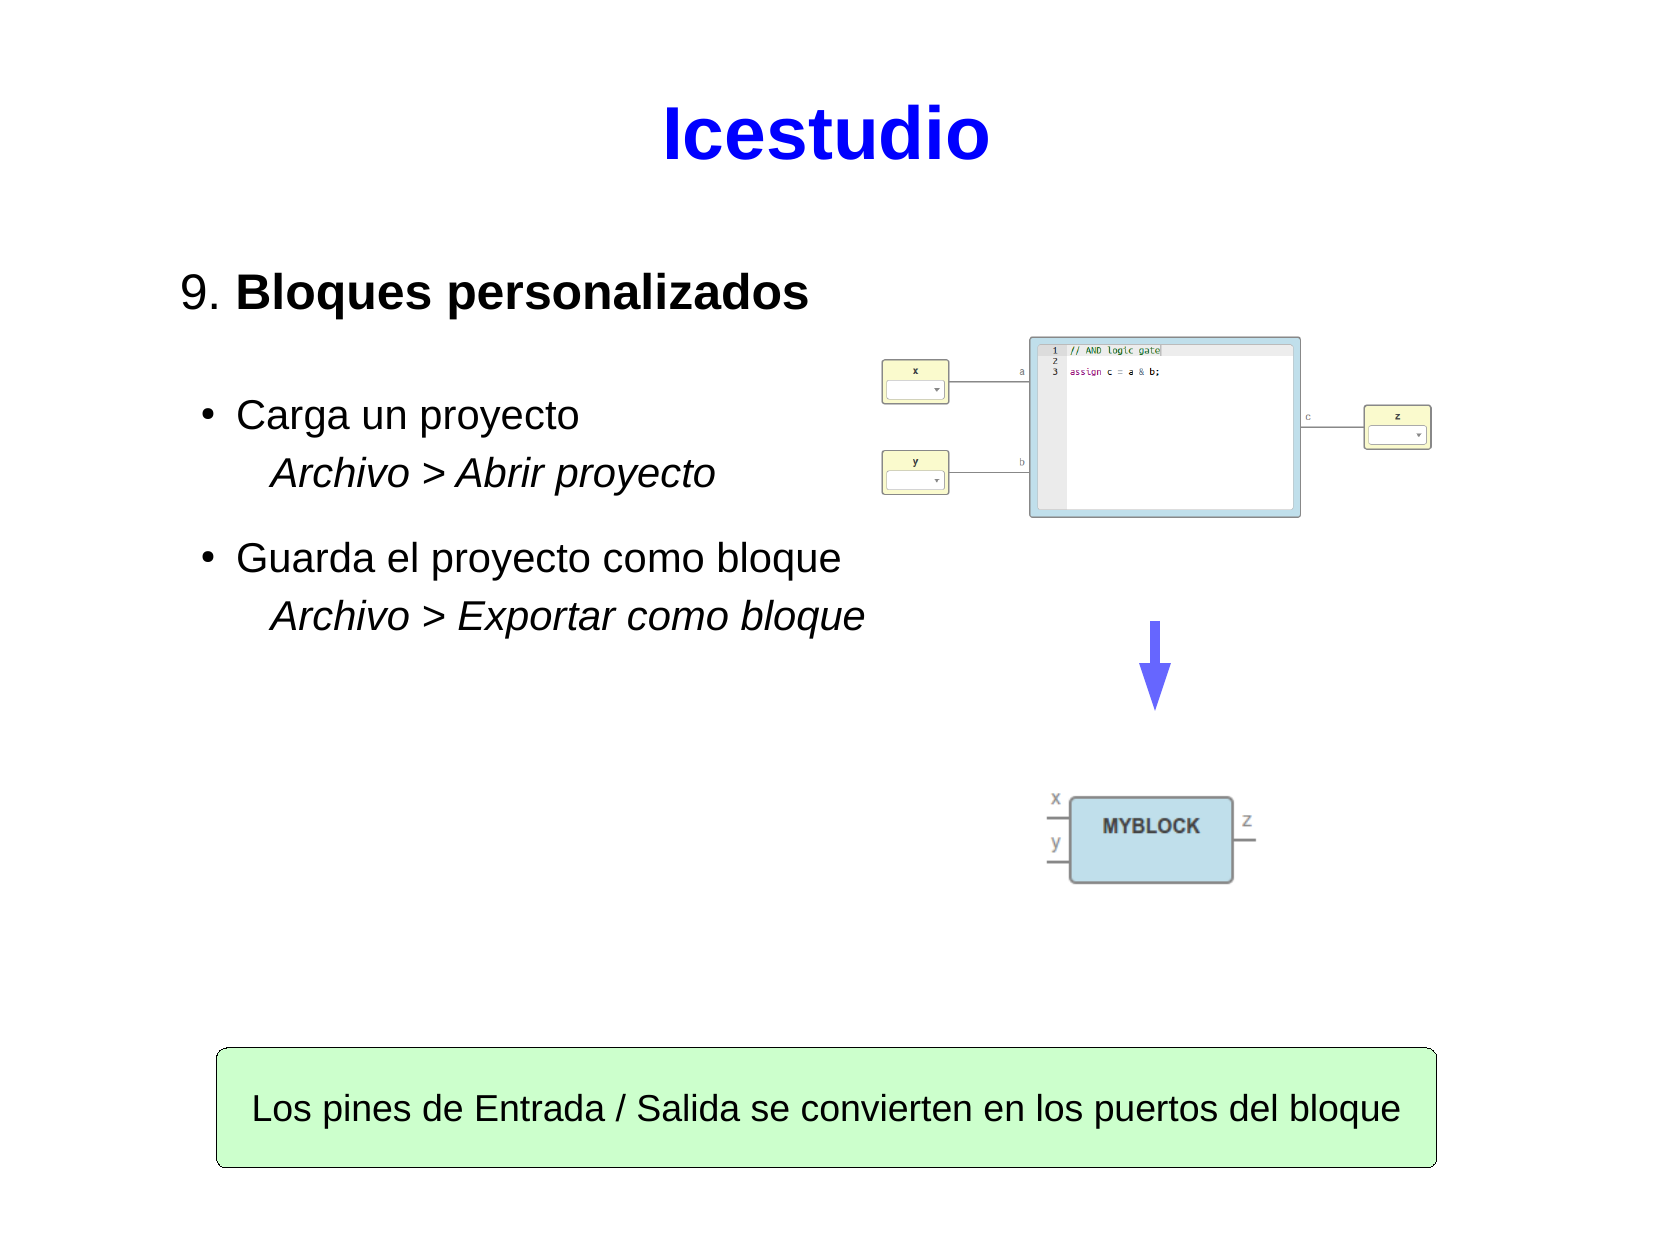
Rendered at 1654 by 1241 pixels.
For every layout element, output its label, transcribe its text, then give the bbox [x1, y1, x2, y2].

title Icestudio [82, 30, 1571, 238]
text_box Carga un proyecto Archivo > Abrir proyecto Guarda el proyecto como bloque Archivo > Exportar como bloque [185, 384, 1486, 1192]
picture [796, 270, 1501, 586]
text_box 9. Bloques personalizados [165, 239, 841, 345]
